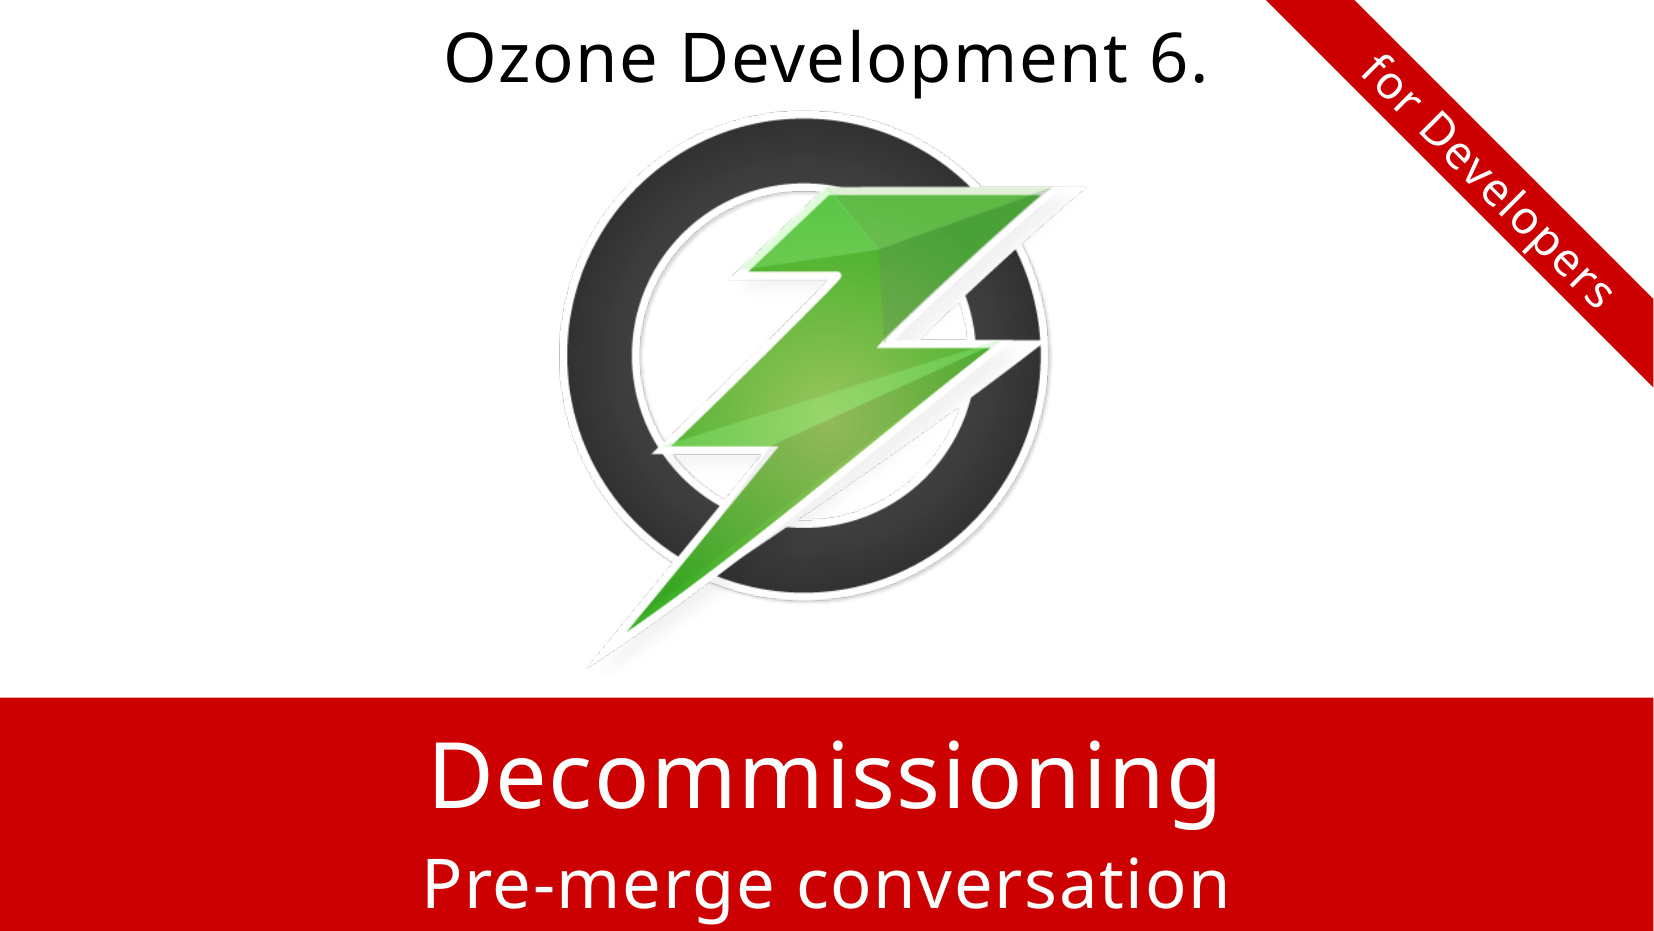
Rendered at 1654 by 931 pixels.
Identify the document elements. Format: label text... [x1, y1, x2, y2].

title Decommissioning Pre-merge conversation [0, 697, 1654, 931]
picture [552, 100, 1094, 675]
title Ozone Development 6. [0, 8, 1369, 105]
title Ozone Development 6. [1364, 8, 1654, 105]
title for Developers [1270, 0, 1654, 384]
